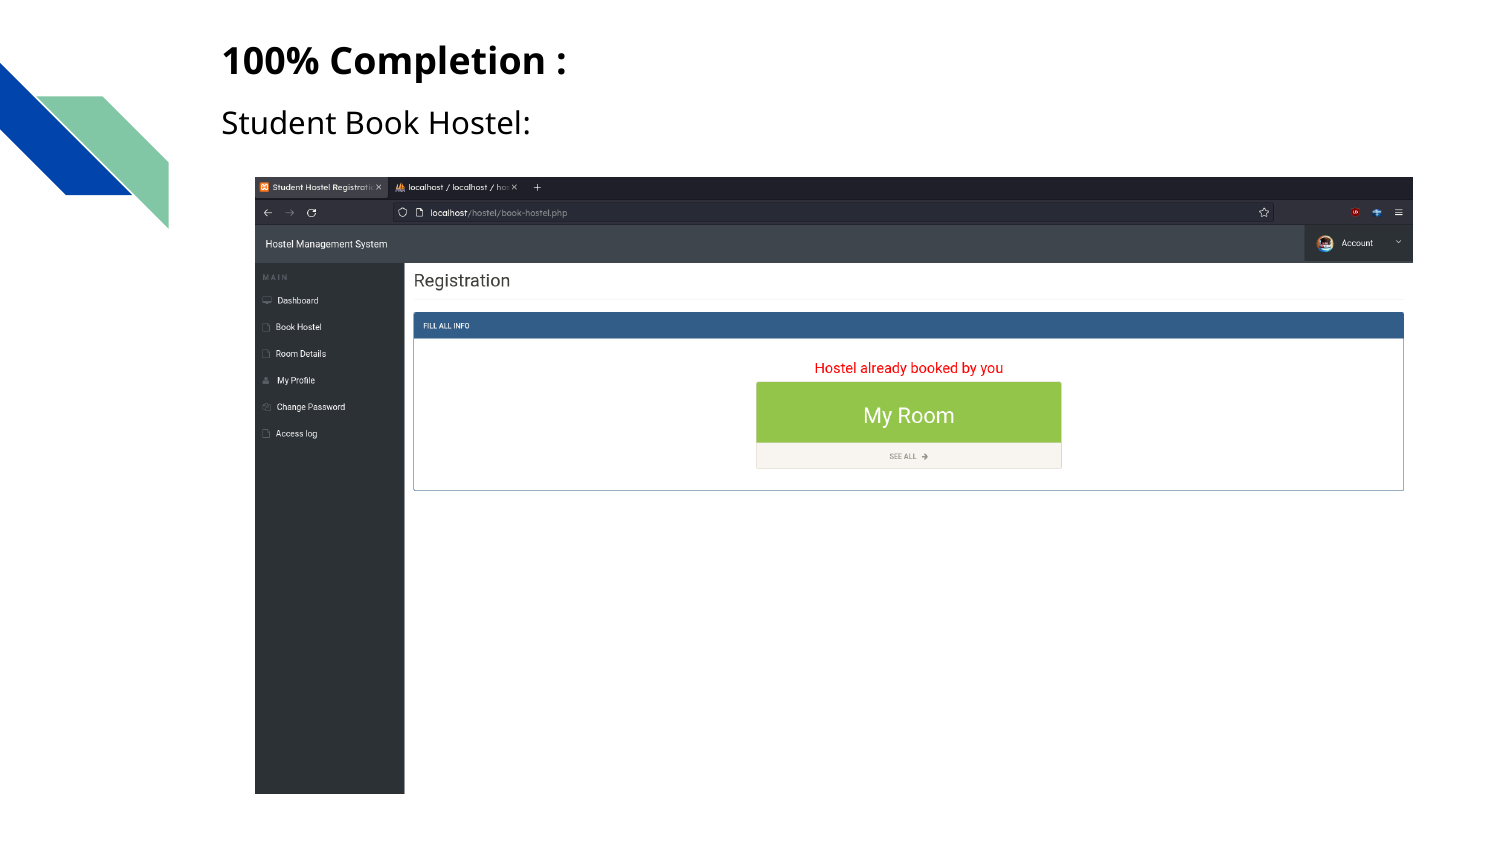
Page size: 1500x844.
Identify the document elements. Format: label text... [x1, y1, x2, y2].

picture [255, 177, 1413, 794]
text_box Student Book Hostel: [206, 93, 621, 148]
text_box 100% Completion : [206, 29, 857, 92]
